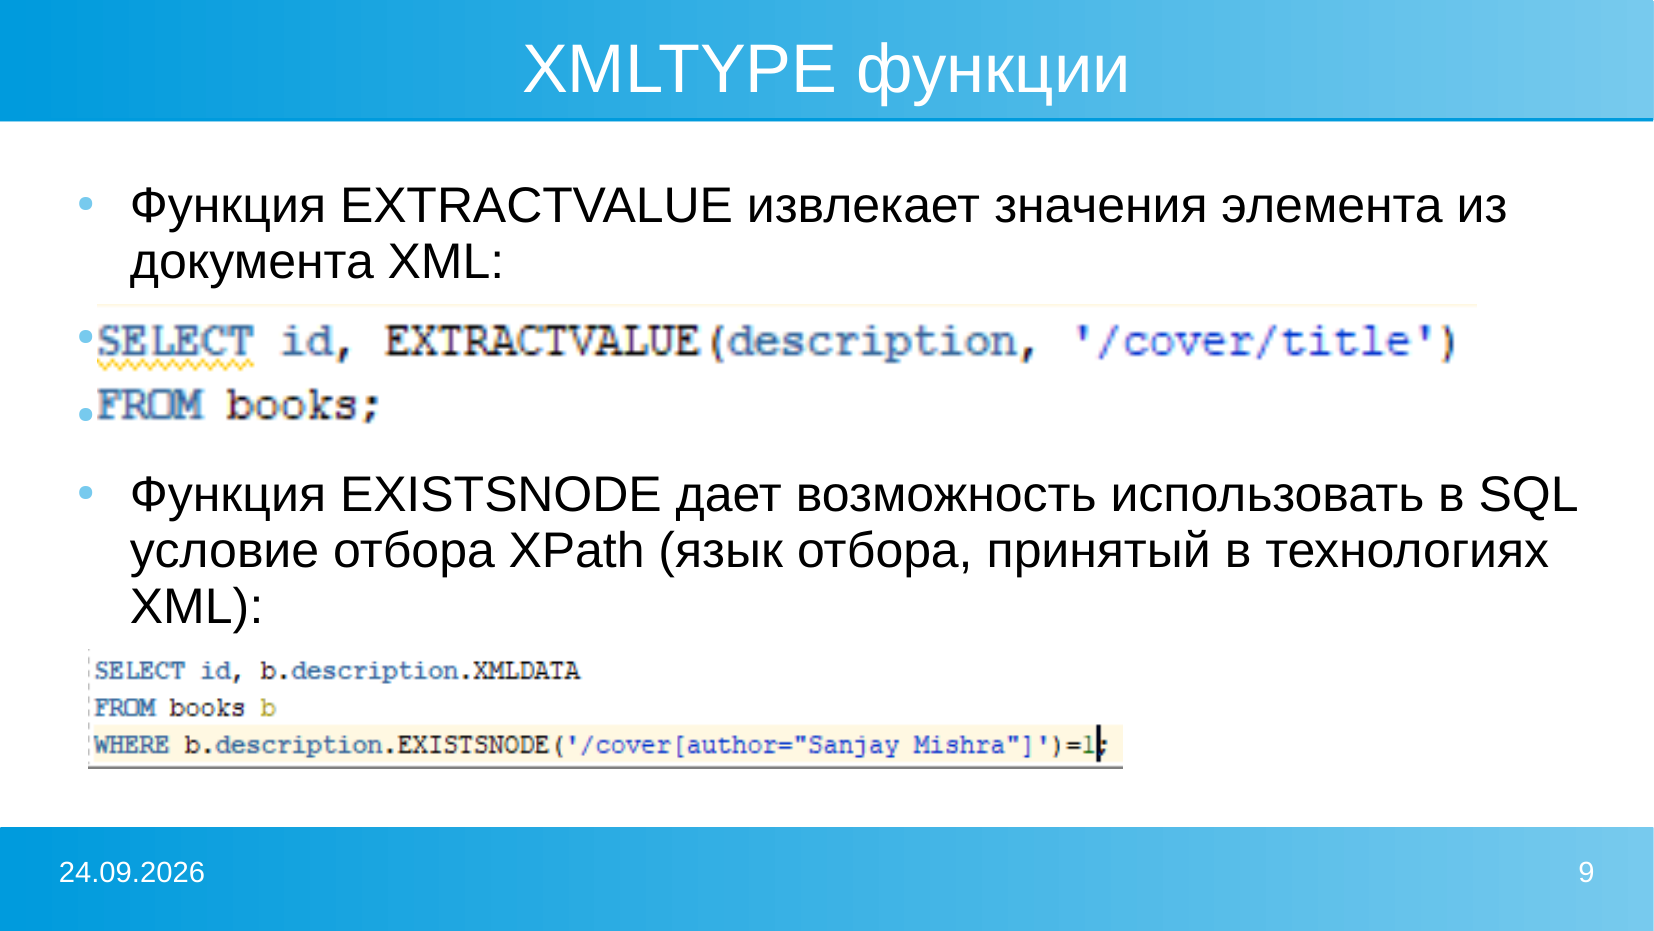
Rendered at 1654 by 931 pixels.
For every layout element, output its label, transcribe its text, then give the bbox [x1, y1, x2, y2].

list Функция EXTRACTVALUE извлекает значения элемента из документа XML: Функция EXISTSNODE дает возможность использовать в SQL условие отбора XPath (язык отбора, принятый в технологиях XML): [59, 177, 1595, 768]
title XMLTYPE функции [59, 29, 1595, 108]
picture [97, 304, 1477, 443]
picture [88, 649, 1123, 769]
